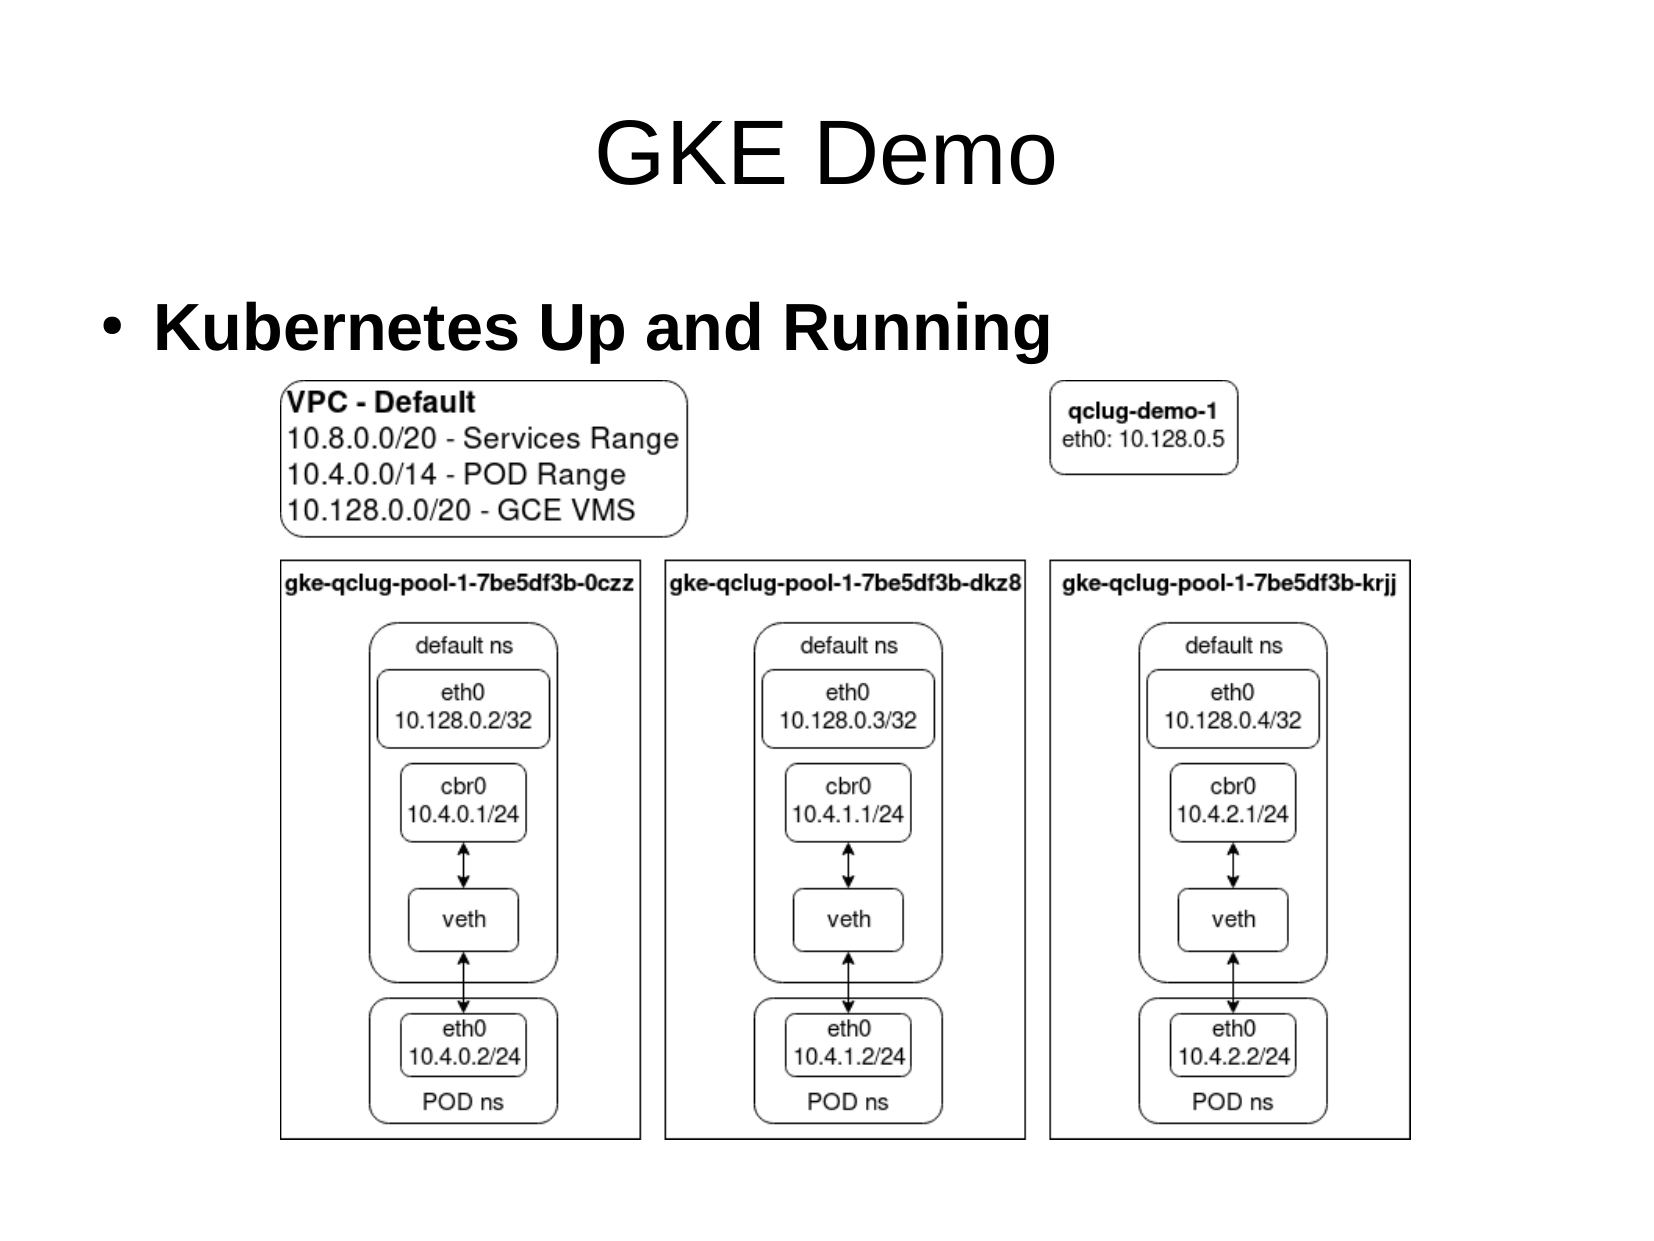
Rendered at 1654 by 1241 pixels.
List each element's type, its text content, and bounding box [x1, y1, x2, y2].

title GKE Demo [82, 49, 1571, 257]
list Kubernetes Up and Running [82, 290, 1538, 1010]
picture [280, 380, 1411, 1141]
